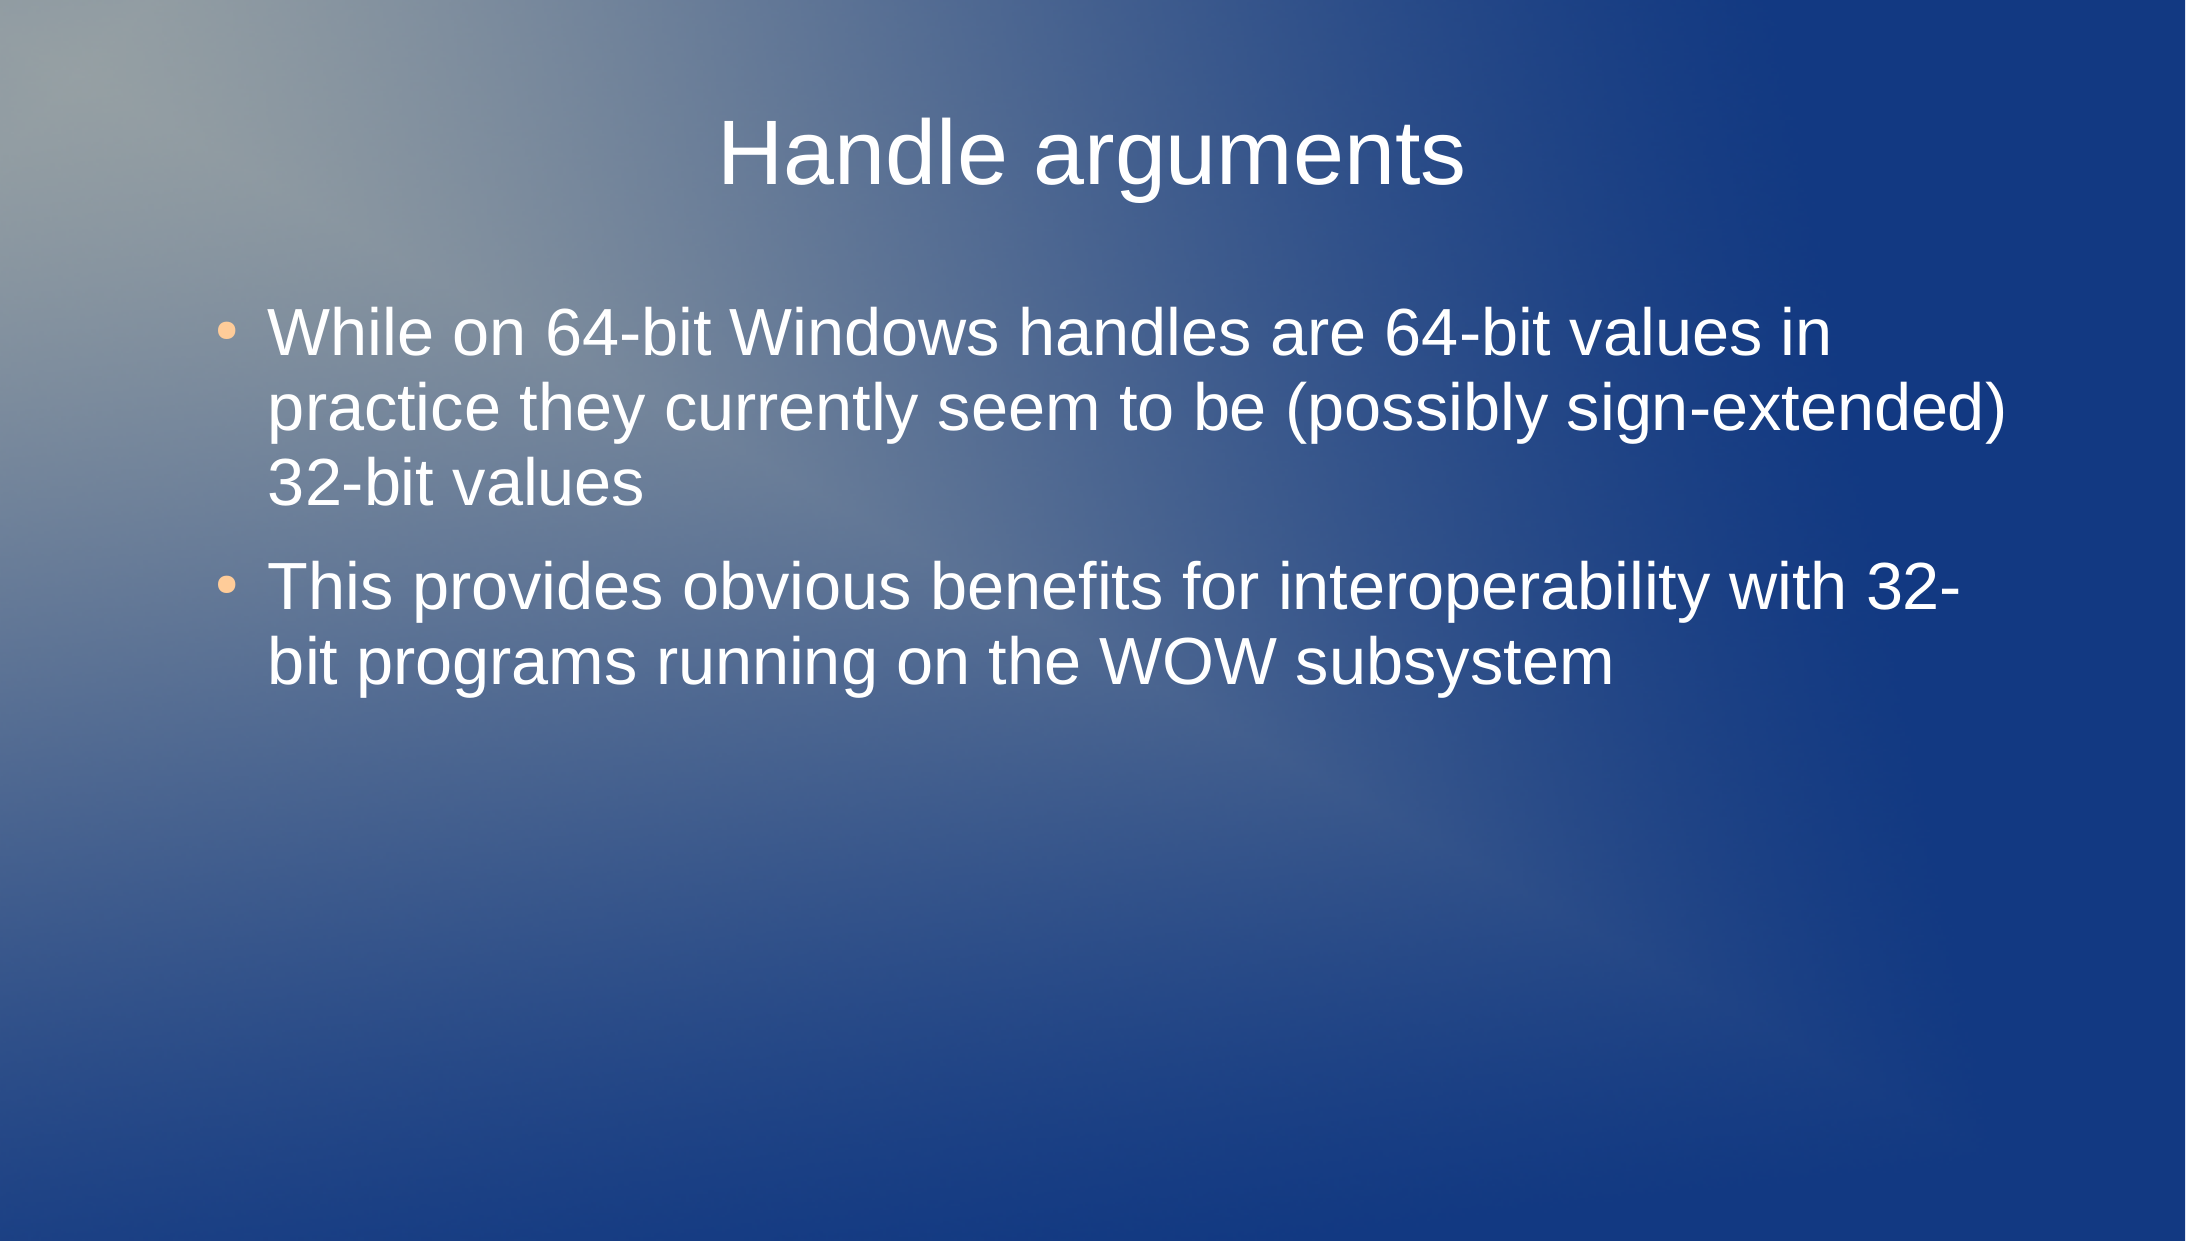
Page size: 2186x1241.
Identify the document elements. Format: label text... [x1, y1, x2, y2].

picture [0, 0, 2186, 1241]
list While on 64-bit Windows handles are 64-bit values in practice they currently seem to be (possibly sign-extended) 32-bit values This provides obvious benefits for interoperability with 32-bit programs running on the WOW subsystem [197, 295, 2022, 1204]
title Handle arguments [109, 49, 2076, 257]
